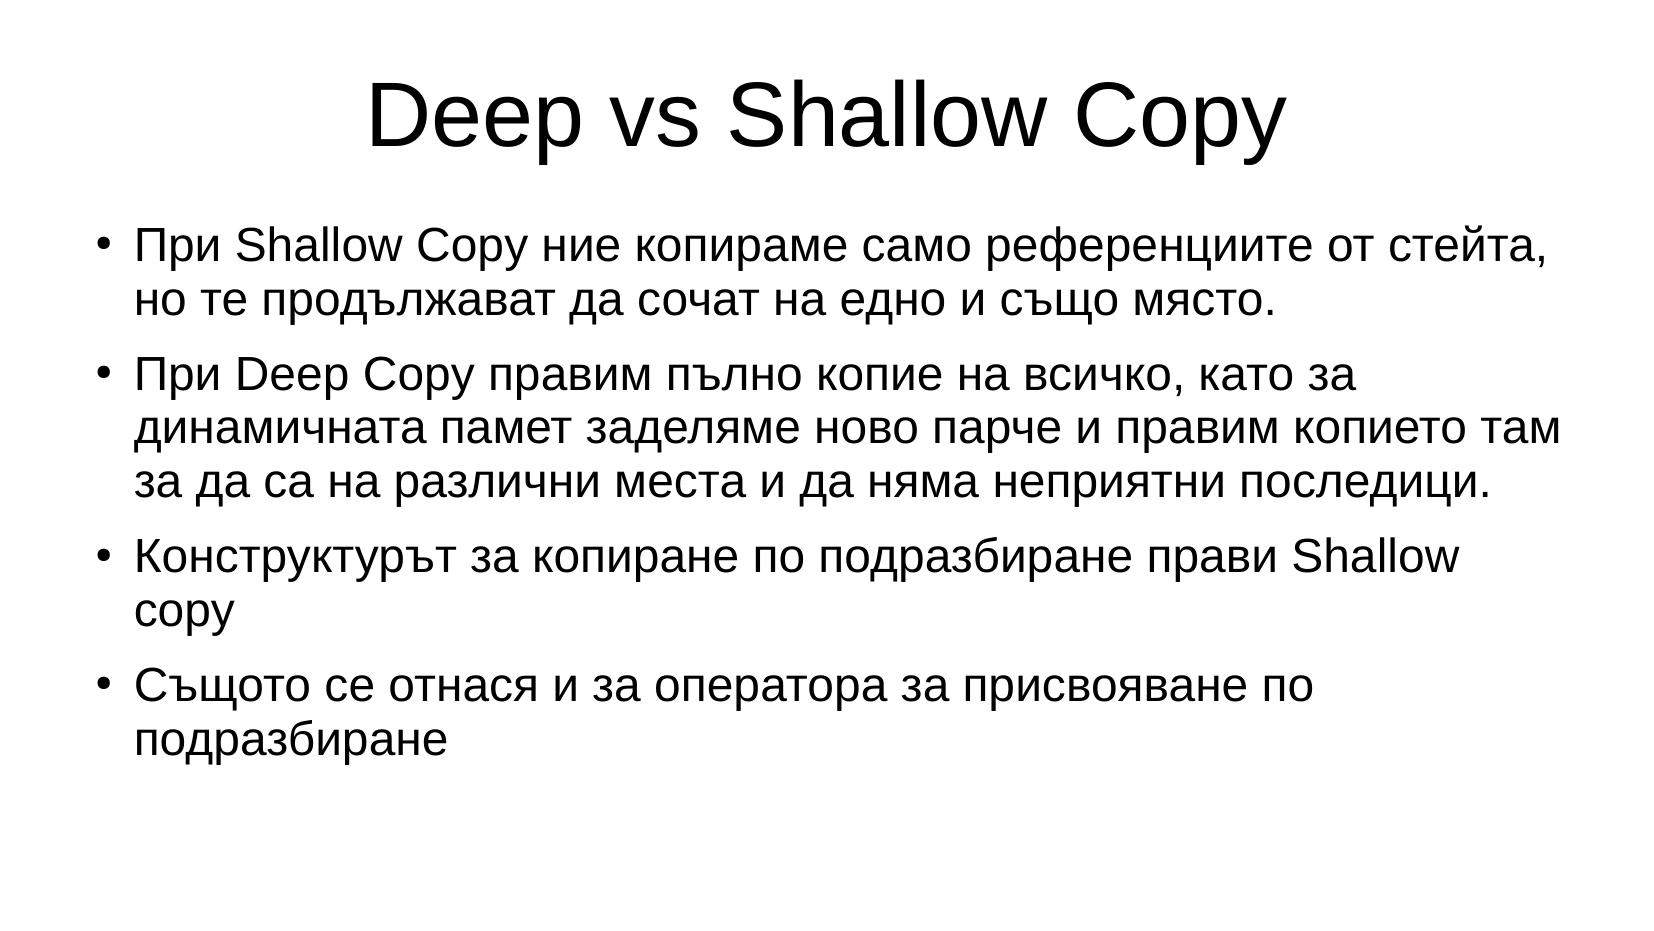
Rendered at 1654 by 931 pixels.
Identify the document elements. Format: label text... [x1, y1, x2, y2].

list При Shallow Copy ние копираме само референциите от стейта, но те продължават да сочат на едно и също място. При Deep Copy правим пълно копие на всичко, като за динамичната памет заделяме ново парче и правим копието там за да са на различни места и да няма неприятни последици. Конструктурът за копиране по подразбиране прави Shallow copy Същото се отнася и за оператора за присвояване по подразбиране [82, 217, 1571, 826]
title Deep vs Shallow Copy [82, 37, 1571, 193]
